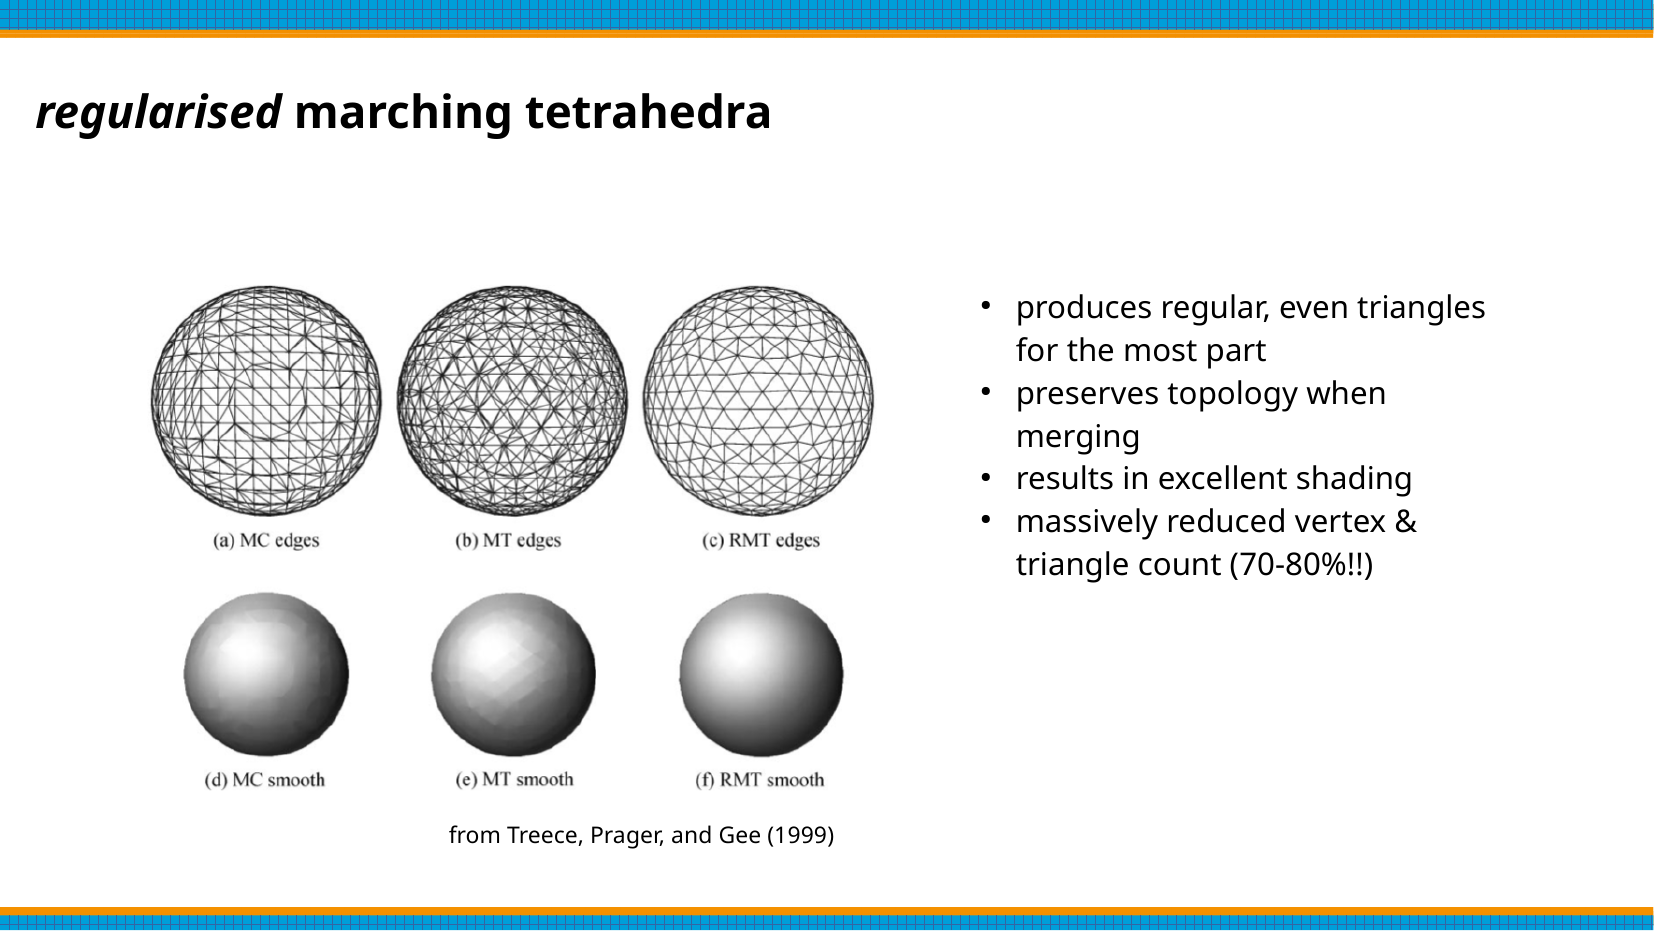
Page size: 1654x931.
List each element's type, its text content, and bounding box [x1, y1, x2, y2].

picture [147, 260, 885, 798]
text_box produces regular, even triangles for the most part preserves topology when merging results in excellent shading massively reduced vertex & triangle count (70-80%!!) [974, 279, 1506, 591]
text_box from Treece, Prager, and Gee (1999) [442, 813, 934, 857]
text_box regularised marching tetrahedra [29, 73, 777, 148]
